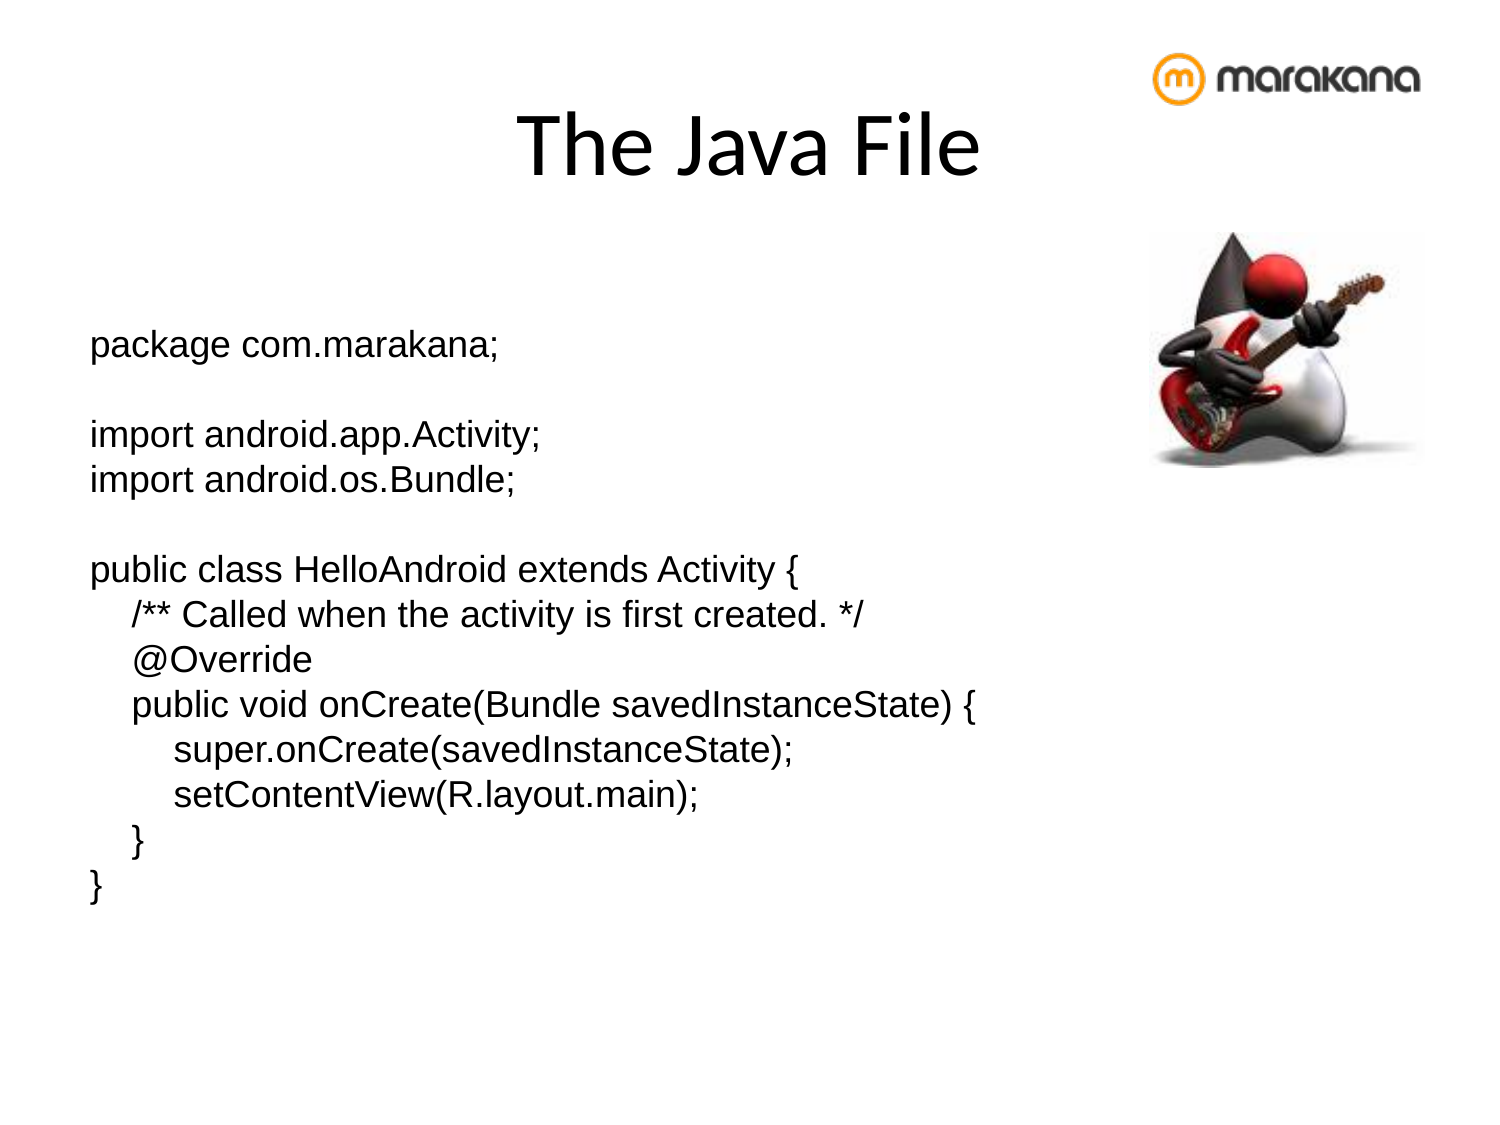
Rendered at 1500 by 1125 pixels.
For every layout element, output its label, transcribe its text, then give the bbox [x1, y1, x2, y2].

title The Java File [75, 45, 1425, 233]
text_box package com.marakana; import android.app.Activity; import android.os.Bundle; public class HelloAndroid extends Activity { /** Called when the activity is first created. */ @Override public void onCreate(Bundle savedInstanceState) { super.onCreate(savedInstanceState); setContentView(R.layout.main); } } [74, 312, 1425, 913]
picture [1149, 232, 1425, 468]
